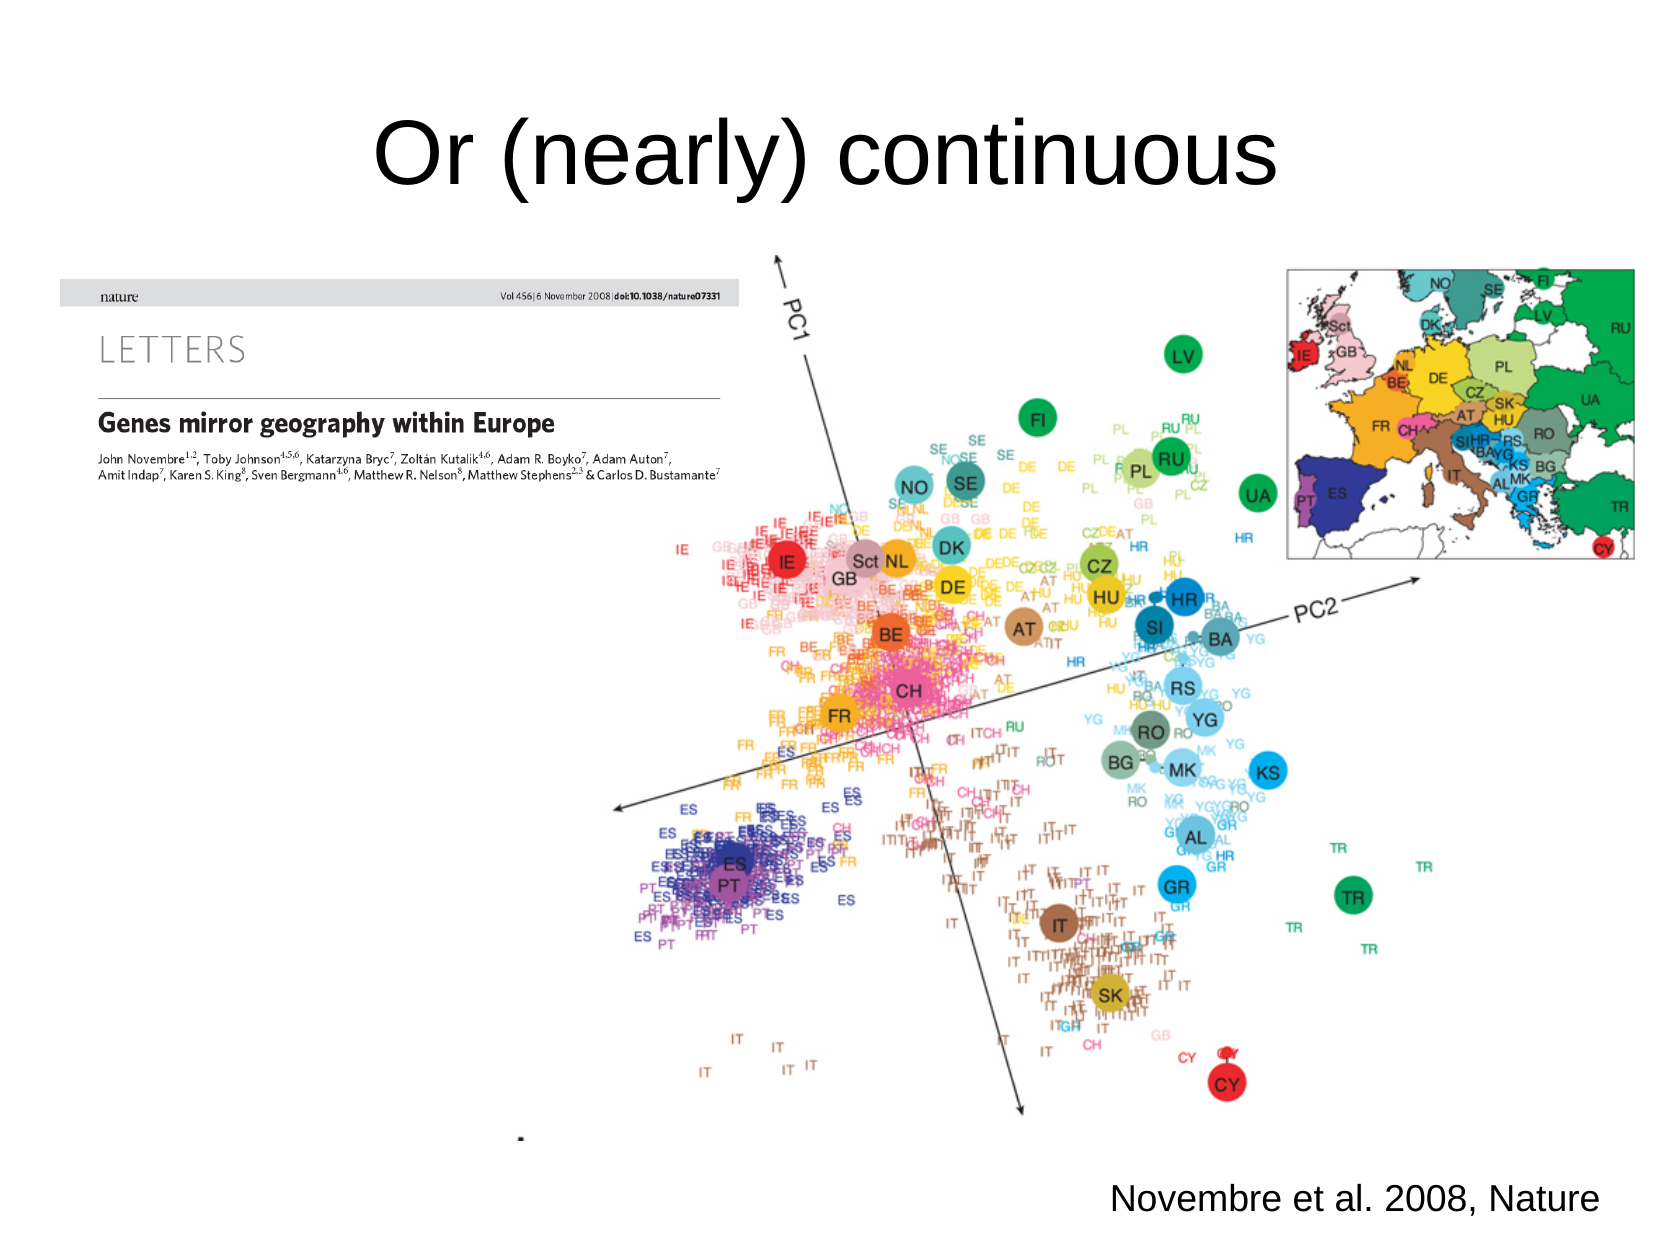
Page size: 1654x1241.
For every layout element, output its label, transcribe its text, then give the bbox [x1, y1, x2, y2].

text_box Novembre et al. 2008, Nature [1095, 1170, 1644, 1241]
picture [60, 255, 1636, 1141]
title Or (nearly) continuous [82, 49, 1571, 257]
